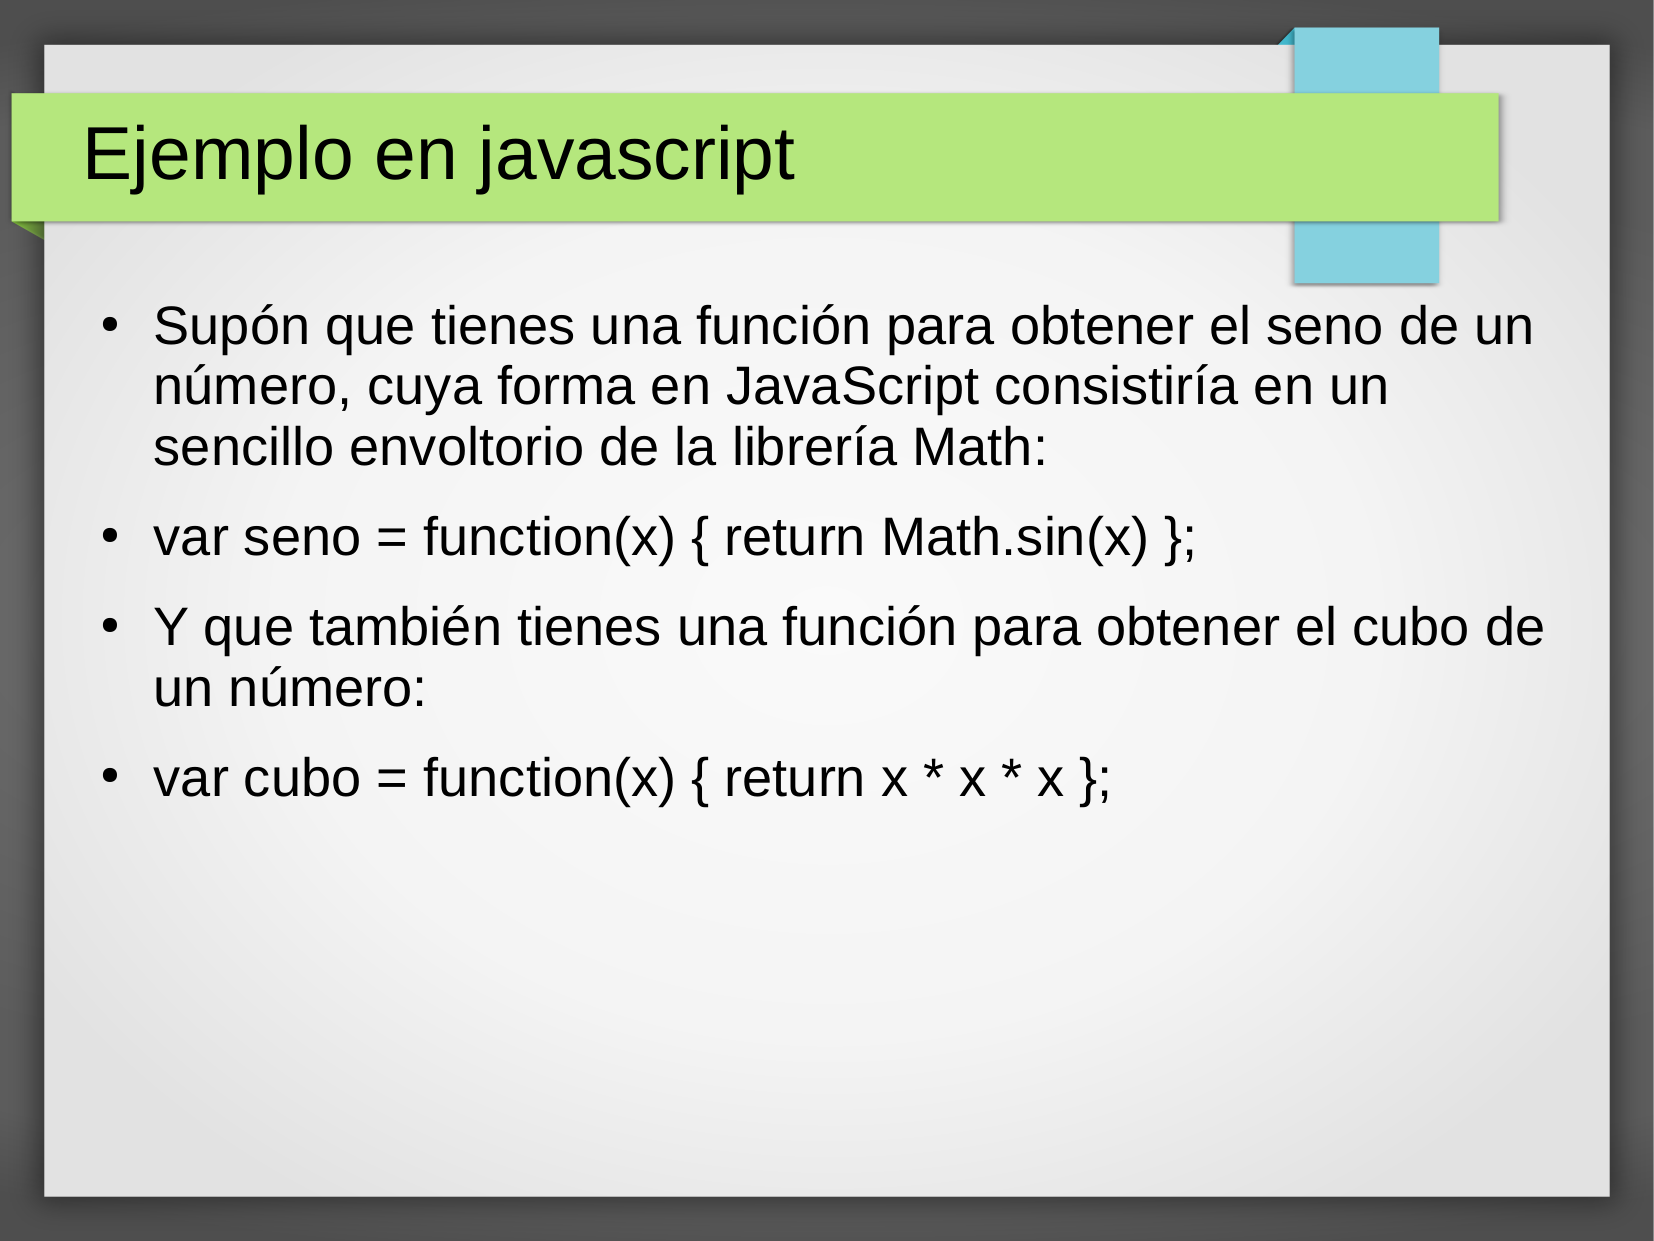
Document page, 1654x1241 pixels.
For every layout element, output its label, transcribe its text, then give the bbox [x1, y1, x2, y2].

list Supón que tienes una función para obtener el seno de un número, cuya forma en JavaScript consistiría en un sencillo envoltorio de la librería Math: var seno = function(x) { return Math.sin(x) }; Y que también tienes una función para obtener el cubo de un número: var cubo = function(x) { return x * x * x }; [82, 295, 1571, 1015]
picture [0, 0, 1654, 1241]
title Ejemplo en javascript [82, 94, 1264, 213]
